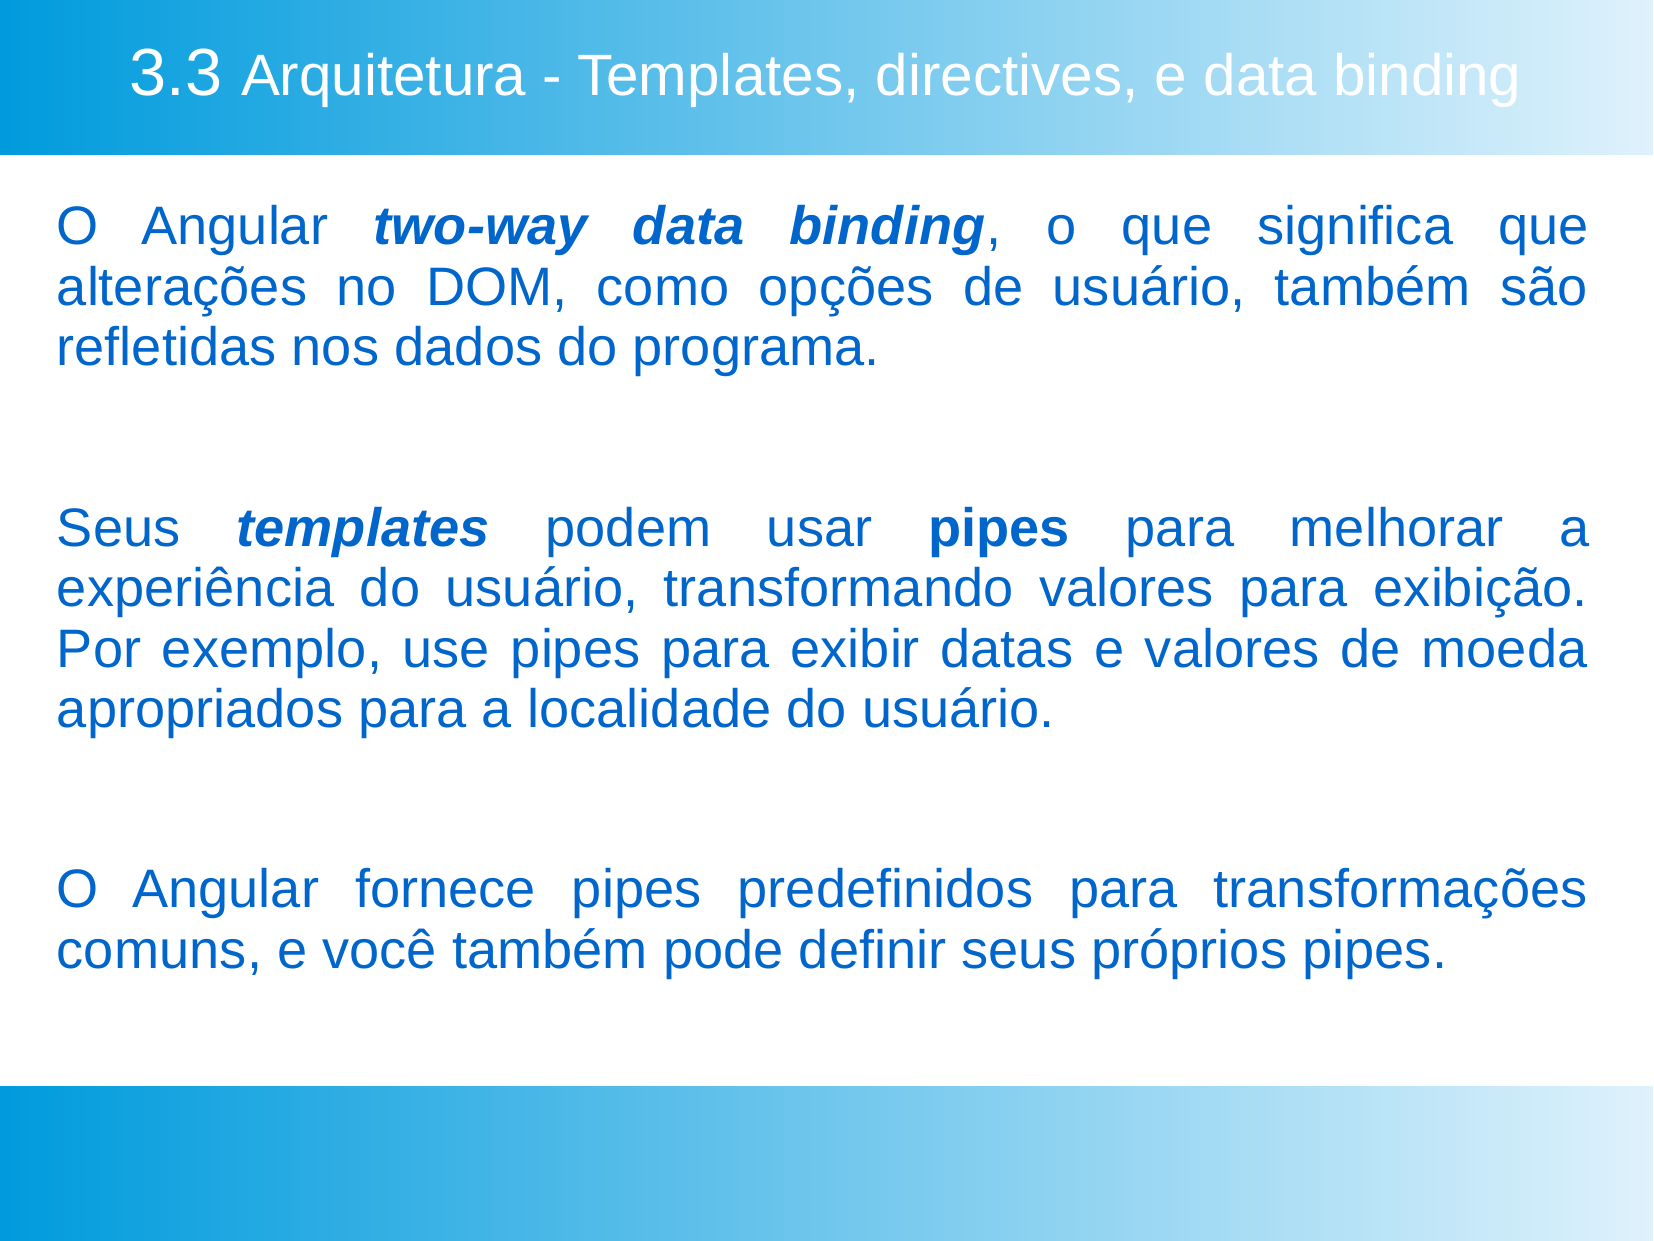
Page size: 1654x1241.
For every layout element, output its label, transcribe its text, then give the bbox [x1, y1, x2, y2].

title 3.3 Arquitetura - Templates, directives, e data binding [82, 19, 1571, 125]
list O Angular two-way data binding, o que significa que alterações no DOM, como opções de usuário, também são refletidas nos dados do programa. Seus templates podem usar pipes para melhorar a experiência do usuário, transformando valores para exibição. Por exemplo, use pipes para exibir datas e valores de moeda apropriados para a localidade do usuário. O Angular fornece pipes predefinidos para transformações comuns, e você também pode definir seus próprios pipes. [56, 195, 1591, 1036]
